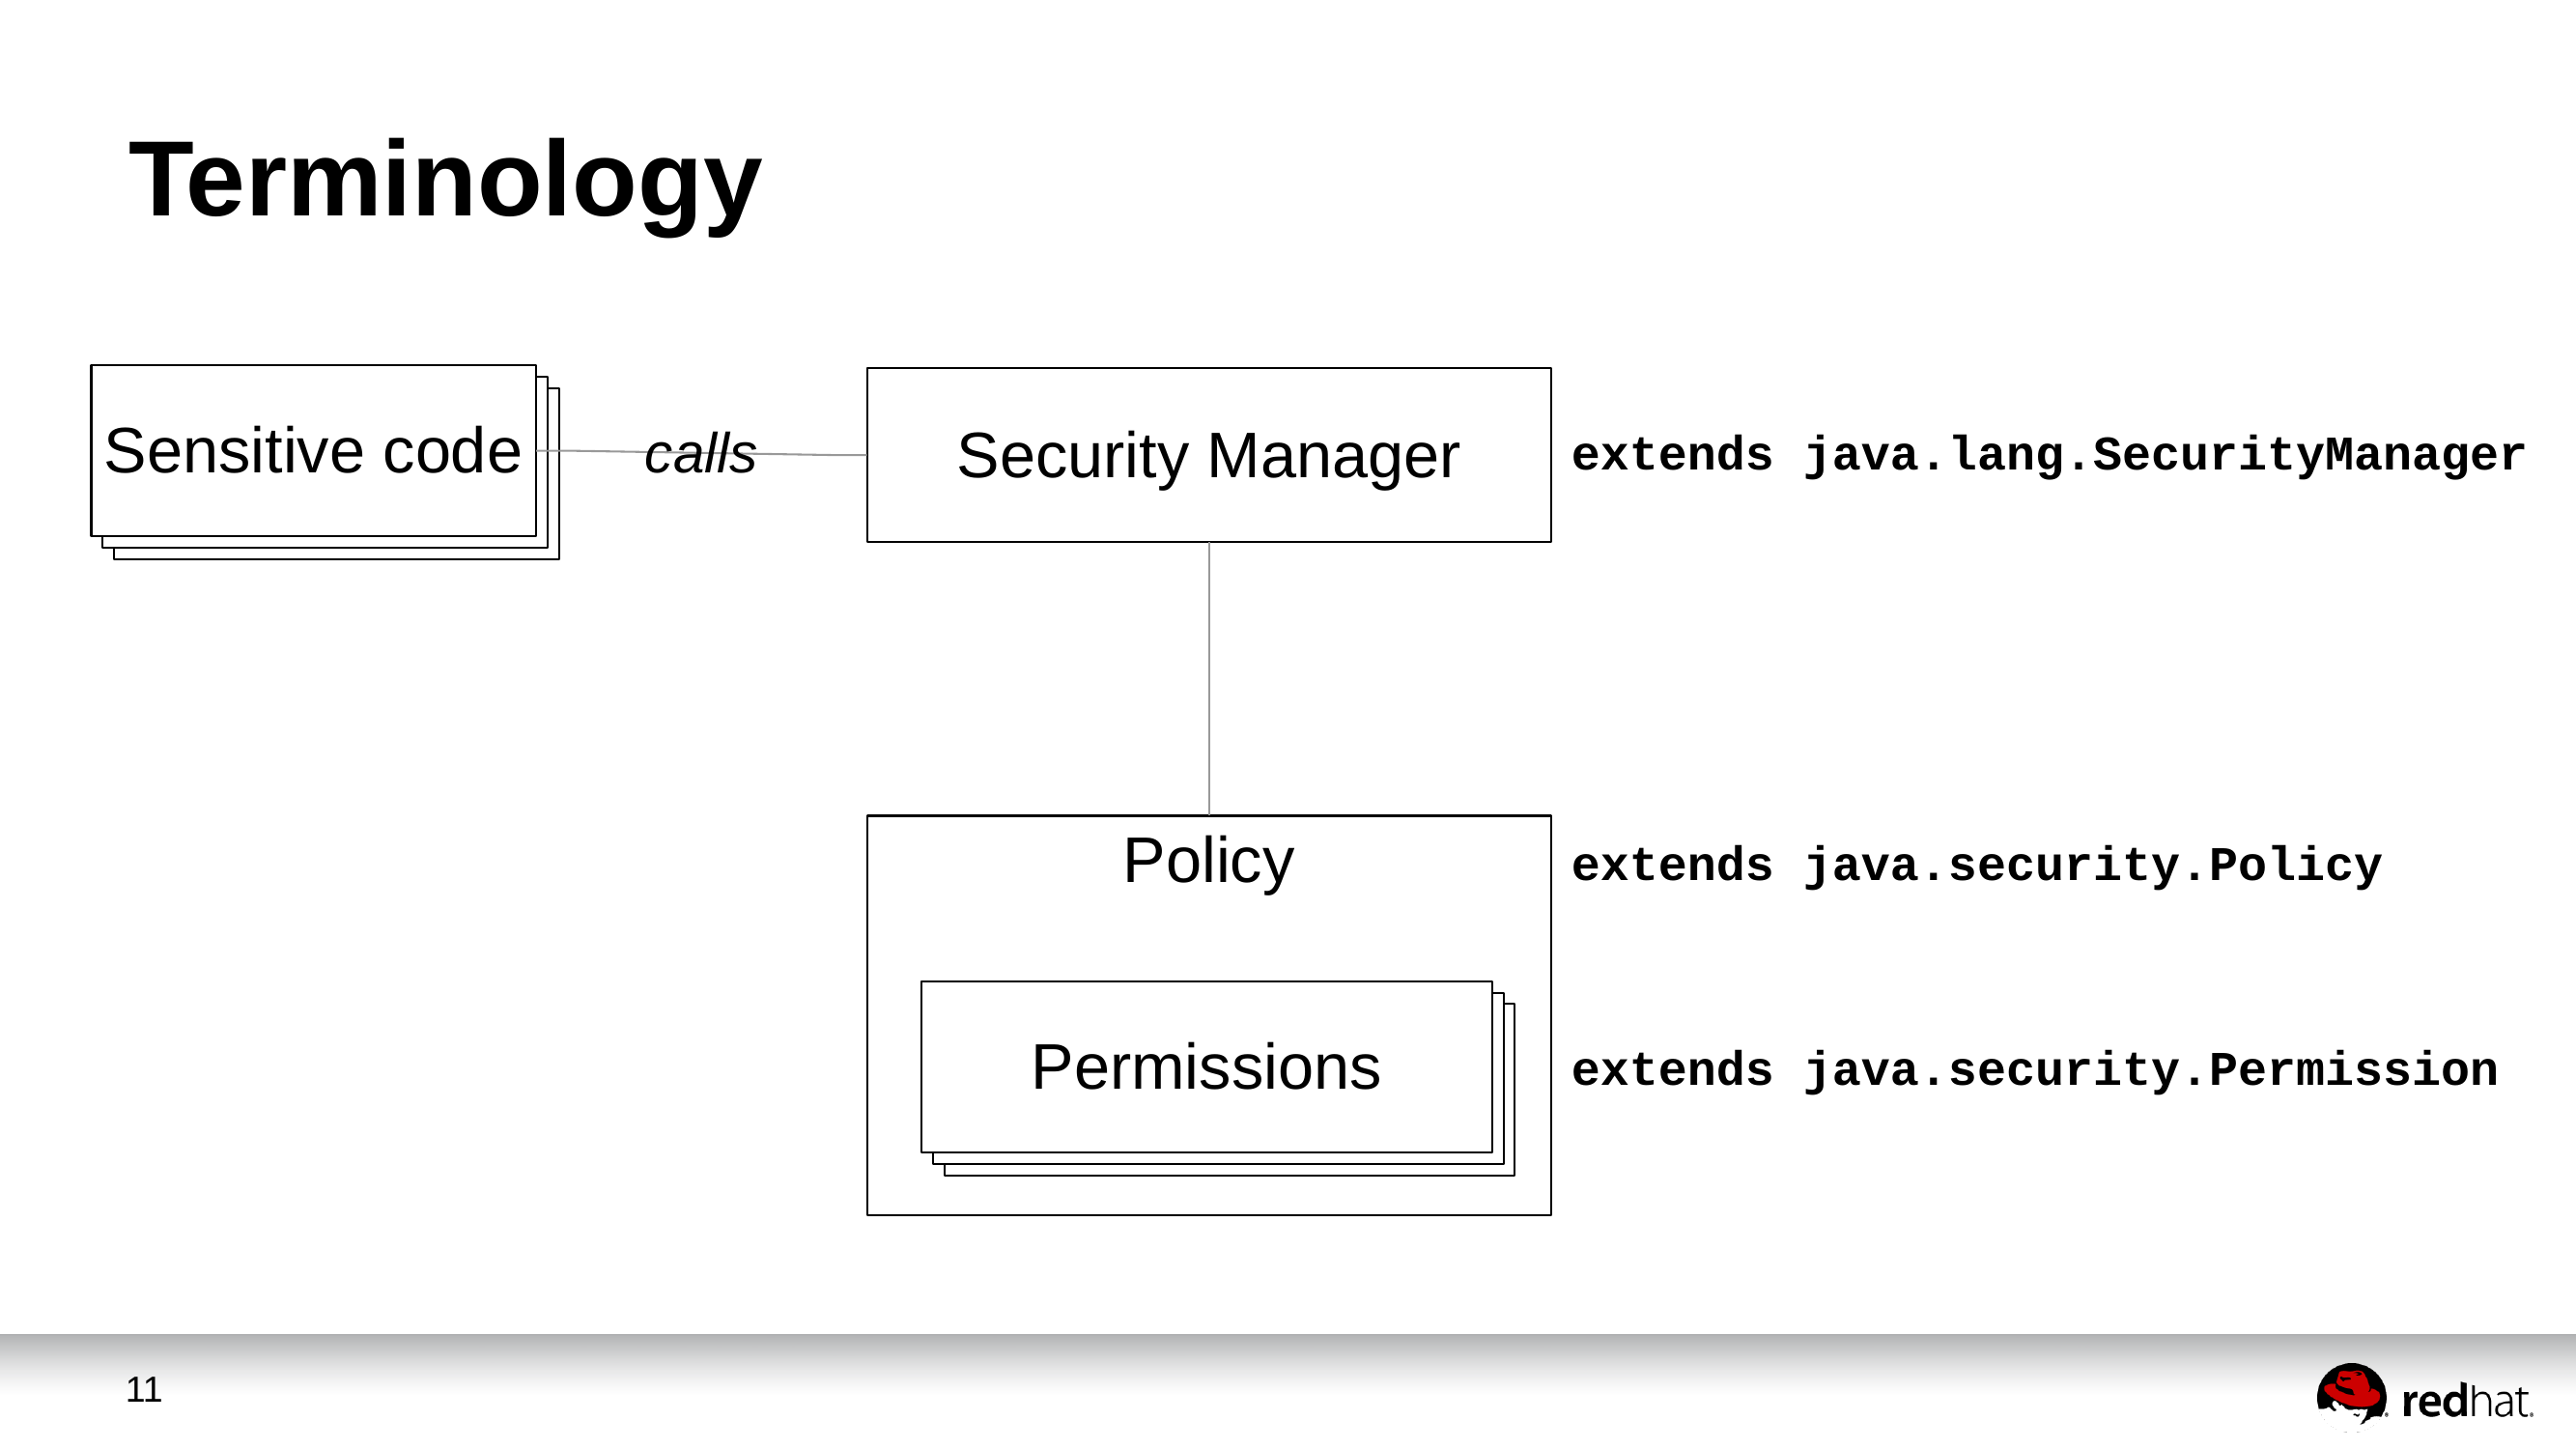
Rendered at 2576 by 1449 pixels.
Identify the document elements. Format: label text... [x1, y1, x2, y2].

text_box extends java.security.Permission [1557, 1037, 2567, 1108]
text_box extends java.lang.SecurityManager [1557, 422, 2567, 492]
text_box [537, 376, 559, 449]
text_box [102, 452, 559, 559]
text_box Permissions [921, 980, 1492, 1152]
text_box Security Manager [866, 368, 1552, 543]
picture [0, 1334, 2576, 1445]
text_box Policy [866, 815, 1552, 1215]
text_box [933, 992, 1515, 1176]
text_box extends java.security.Policy [1557, 833, 2567, 903]
text_box Sensitive code [91, 364, 537, 537]
title Terminology [128, 57, 2448, 300]
